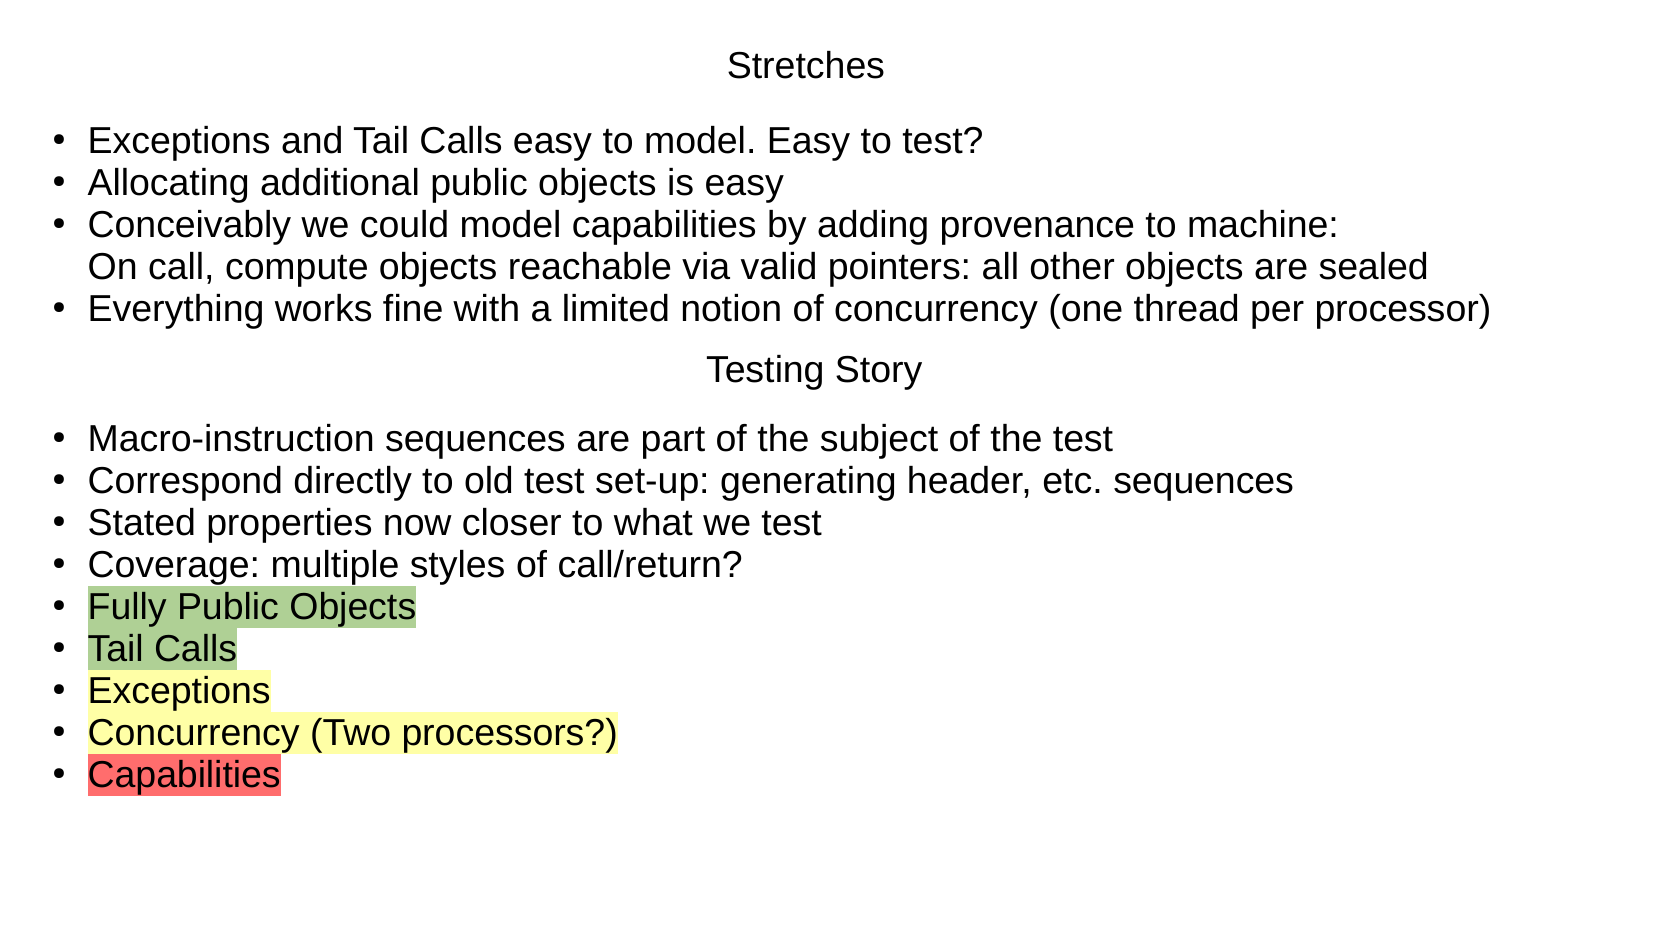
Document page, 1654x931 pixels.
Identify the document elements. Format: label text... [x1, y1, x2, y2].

text_box Testing Story [691, 341, 938, 399]
text_box Exceptions and Tail Calls easy to model. Easy to test? Allocating additional public objects is easy Conceivably we could model capabilities by adding provenance to machine: On call, compute objects reachable via valid pointers: all other objects are sealed Everything works fine with a limited notion of concurrency (one thread per processor) [37, 112, 1576, 338]
text_box Macro-instruction sequences are part of the subject of the test Correspond directly to old test set-up: generating header, etc. sequences Stated properties now closer to what we test Coverage: multiple styles of call/return? Fully Public Objects Tail Calls Exceptions Concurrency (Two processors?) Capabilities [37, 410, 1310, 804]
text_box Stretches [712, 37, 901, 95]
